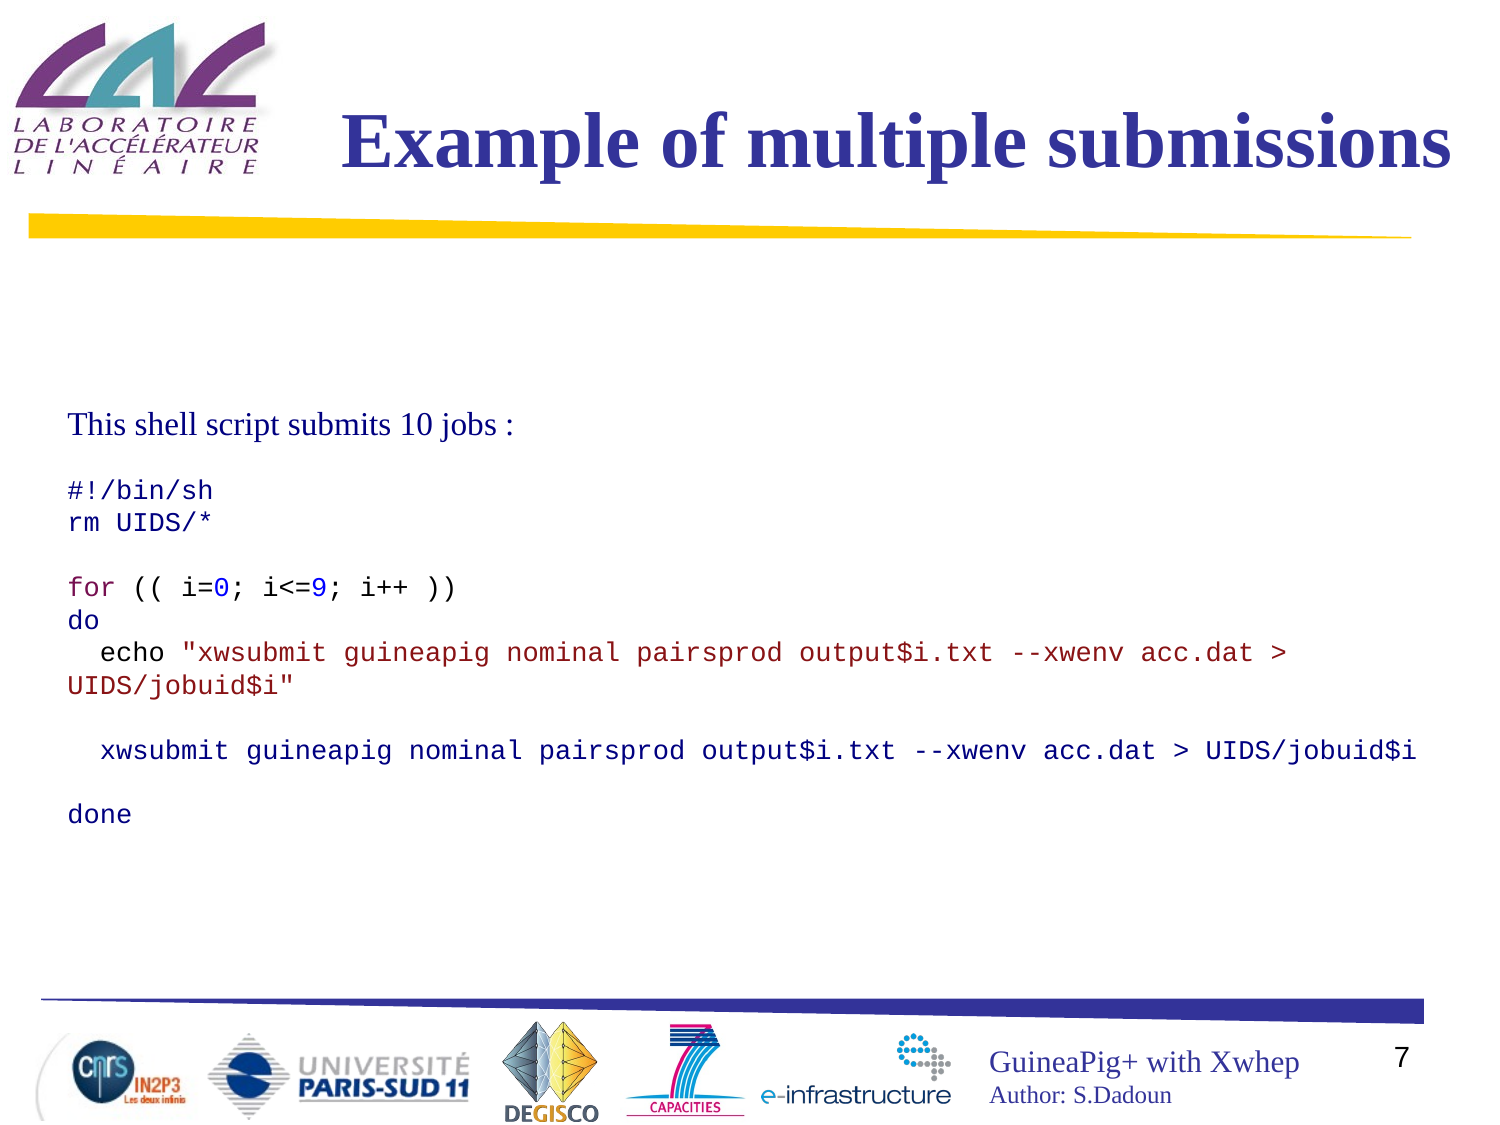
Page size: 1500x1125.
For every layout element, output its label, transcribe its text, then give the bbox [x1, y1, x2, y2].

picture [620, 1017, 750, 1124]
picture [490, 1018, 609, 1122]
picture [761, 1033, 951, 1104]
picture [7, 16, 283, 178]
subtitle This shell script submits 10 jobs : #!/bin/sh rm UIDS/* for (( i=0; i<=9; i++ )) do echo "xwsubmit guineapig nominal pairsprod output$i.txt --xwenv acc.dat > UIDS/jobuid$i" xwsubmit guineapig nominal pairsprod output$i.txt --xwenv acc.dat > UIDS/jobuid$i done [67, 260, 1418, 1004]
picture [902, 1038, 925, 1049]
title Example of multiple submissions [295, 10, 1500, 261]
picture [25, 1033, 475, 1121]
